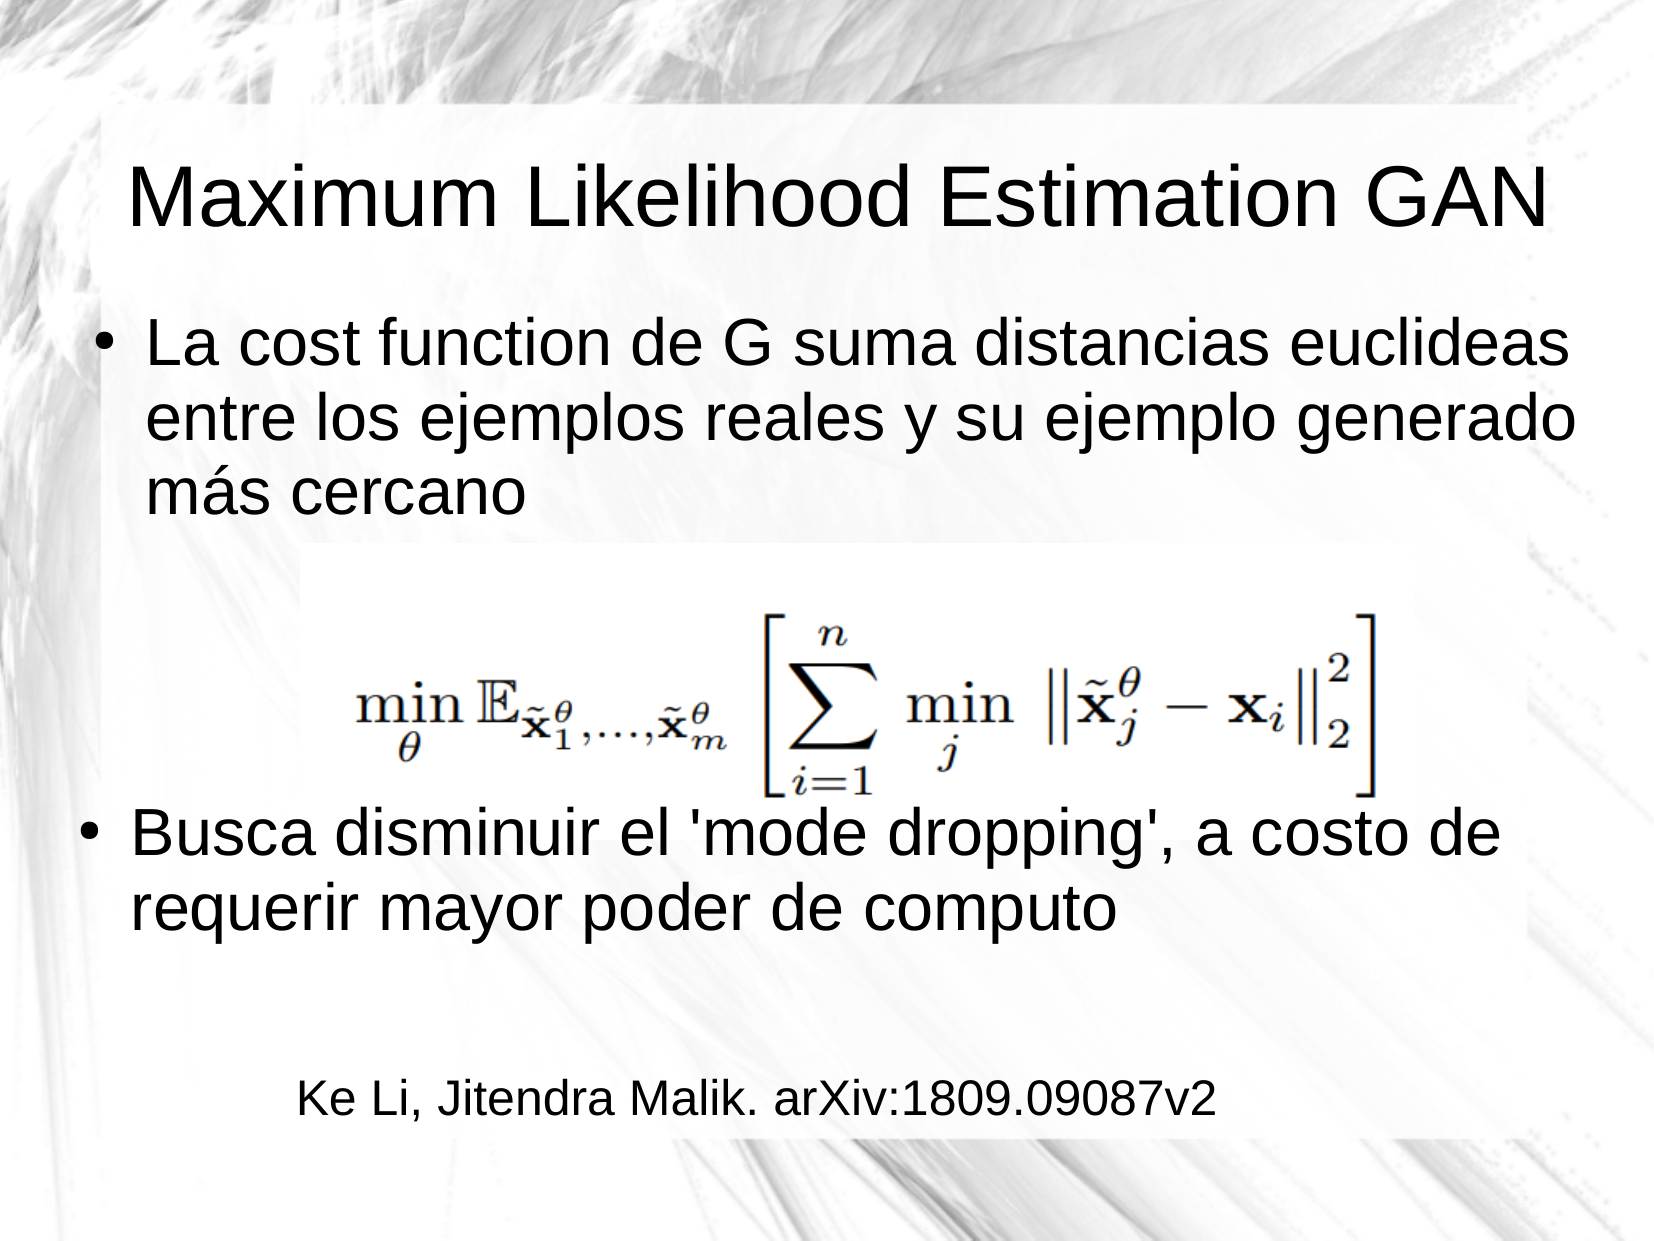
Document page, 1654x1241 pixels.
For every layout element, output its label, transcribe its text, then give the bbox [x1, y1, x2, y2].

list Ke Li, Jitendra Malik. arXiv:1809.09087v2 [225, 1054, 1654, 1241]
title Maximum Likelihood Estimation GAN [118, 99, 1561, 293]
list Busca disminuir el 'mode dropping', a costo de requerir mayor poder de computo [60, 795, 1606, 971]
picture [0, 0, 1654, 1241]
list La cost function de G suma distancias euclideas entre los ejemplos reales y su ejemplo generado más cercano [75, 304, 1621, 530]
